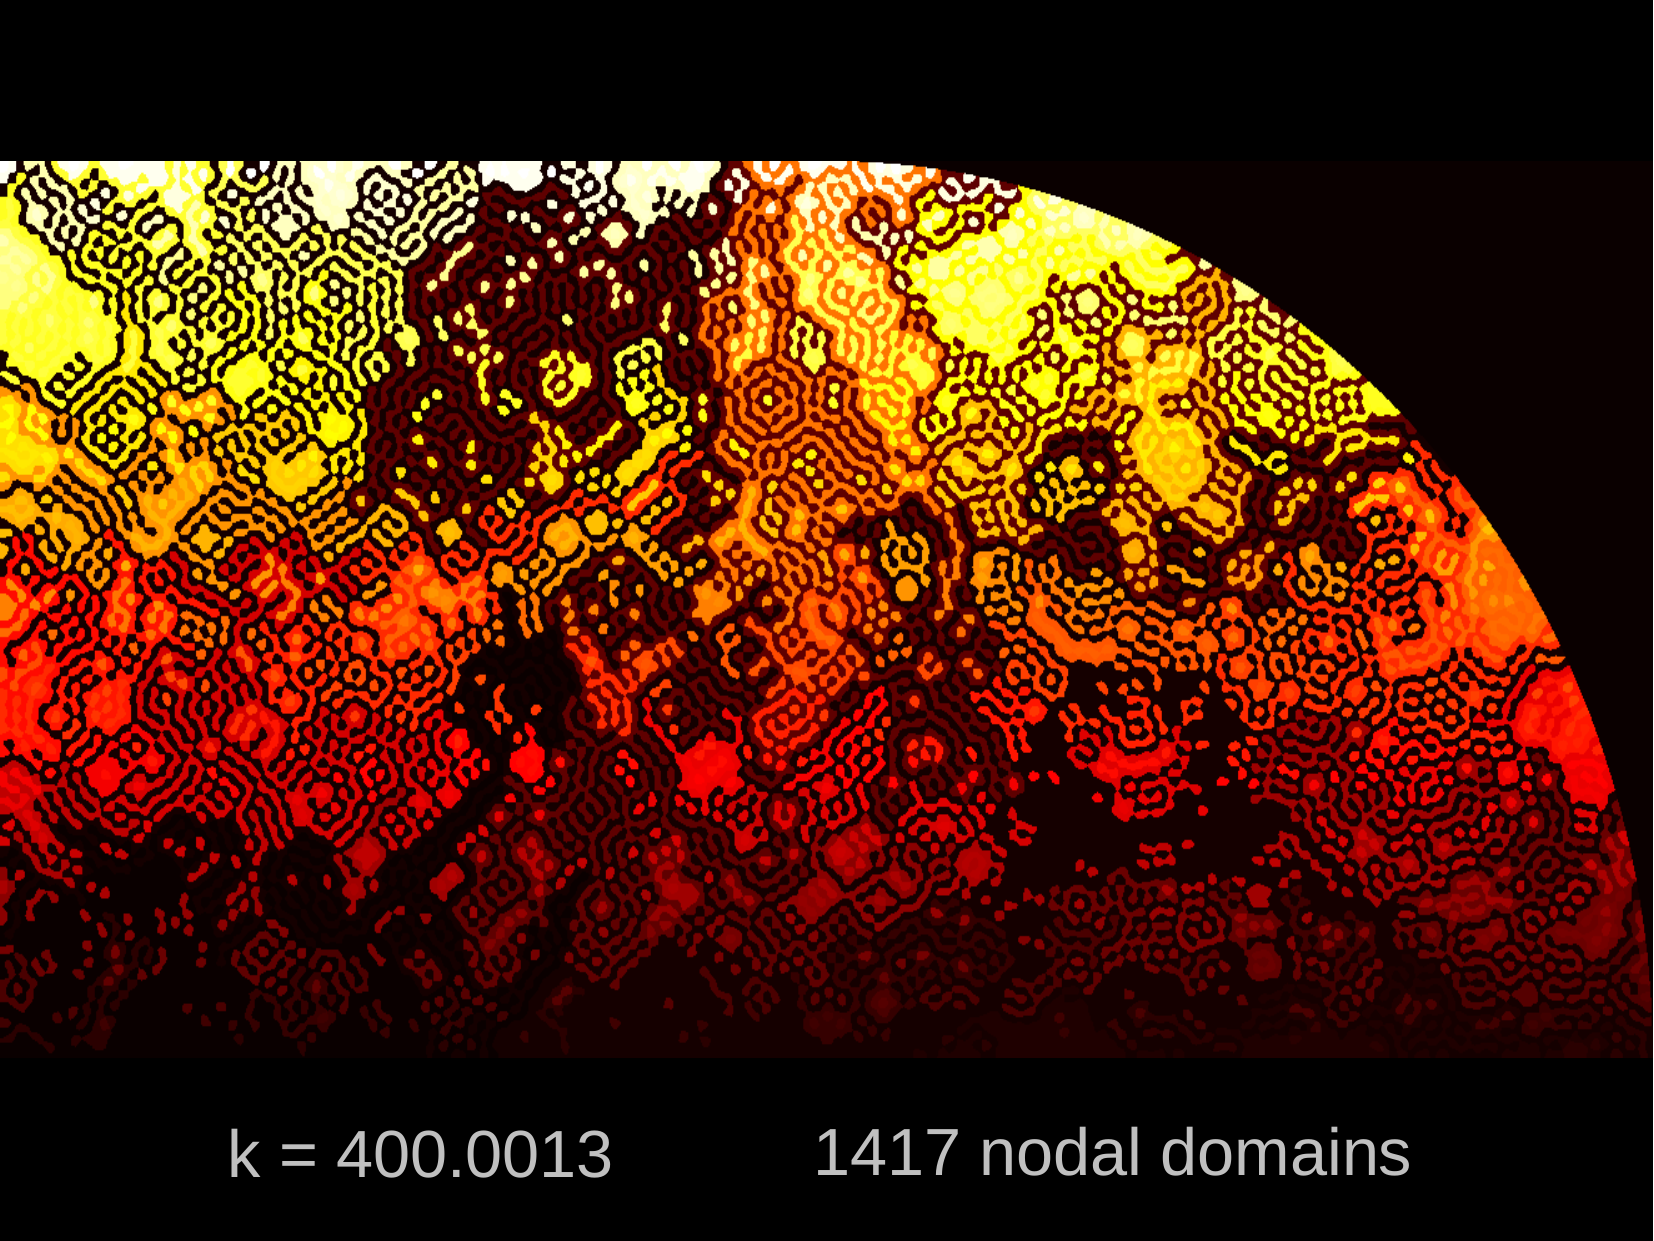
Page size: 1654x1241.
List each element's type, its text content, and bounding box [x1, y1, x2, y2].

picture [0, 161, 1653, 1058]
text_box k = 400.0013 [105, 1110, 736, 1200]
text_box 1417 nodal domains [678, 1107, 1549, 1197]
